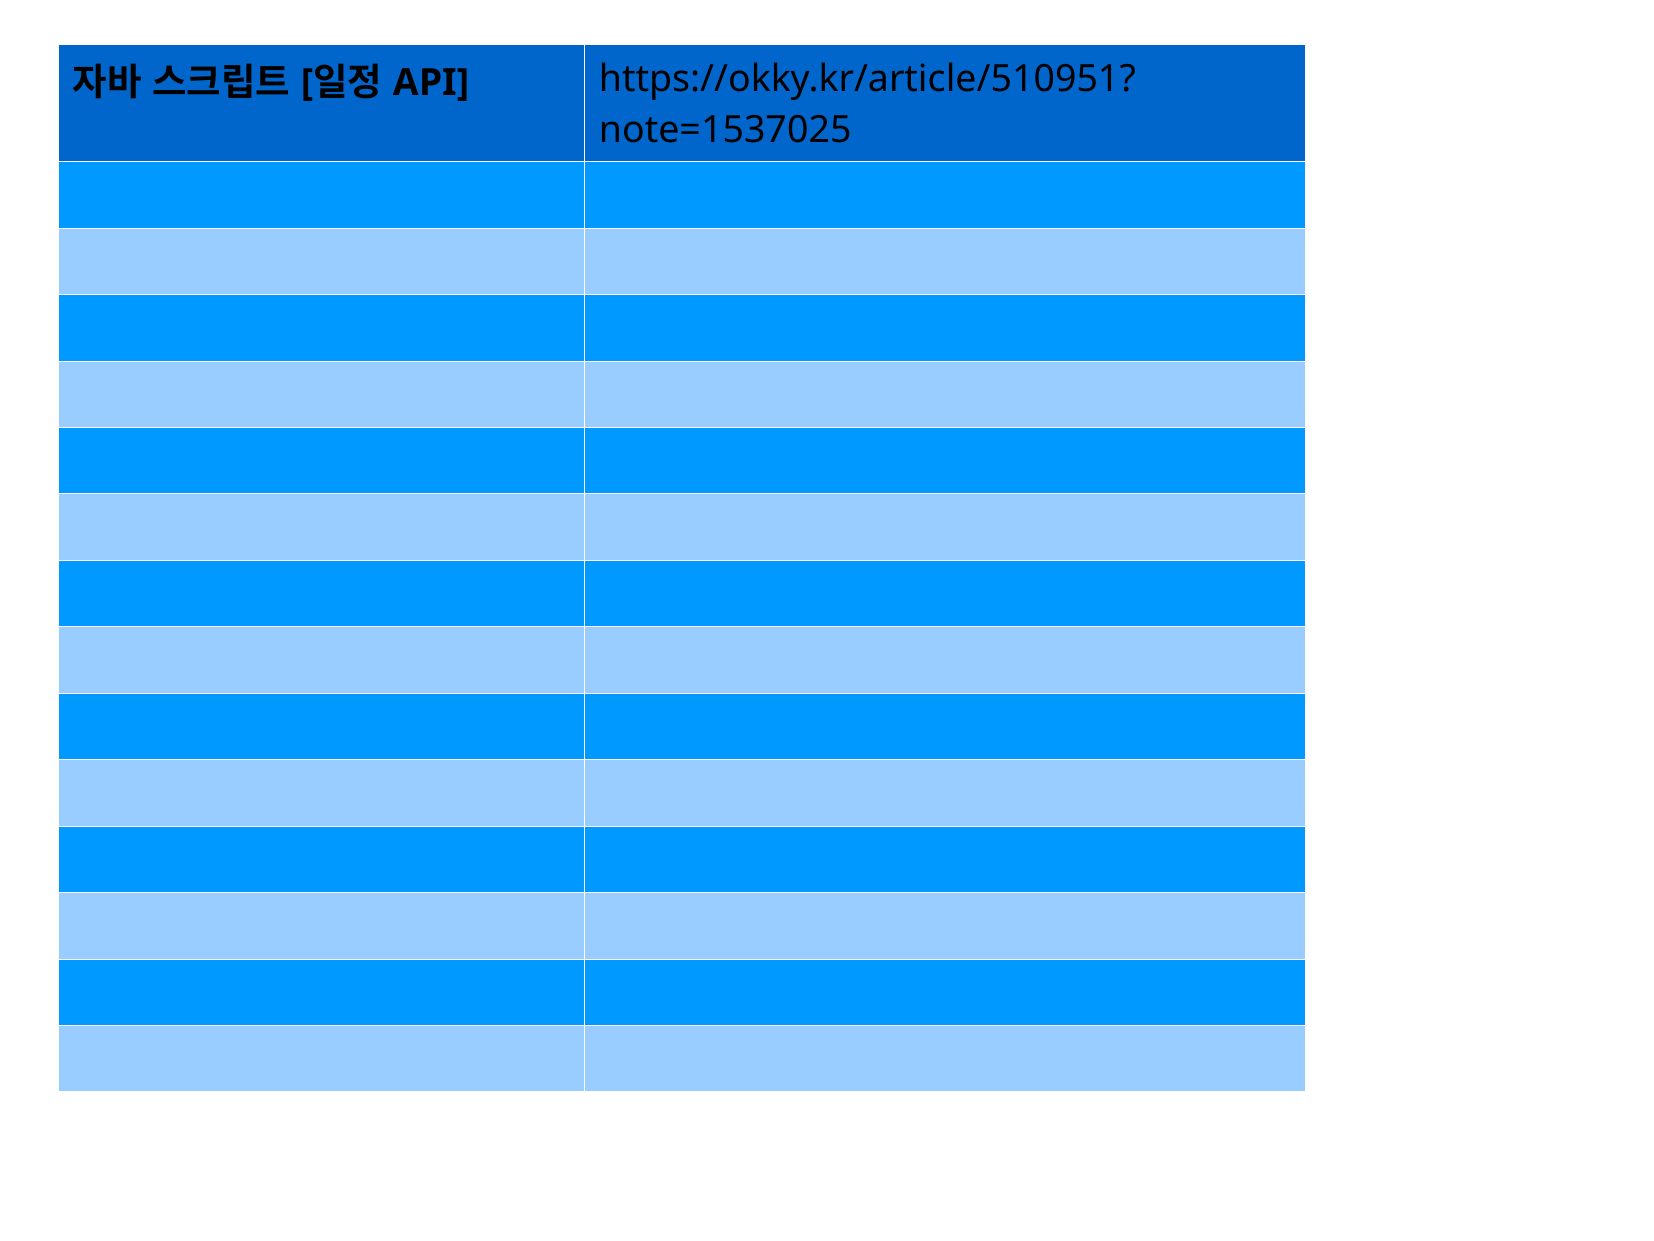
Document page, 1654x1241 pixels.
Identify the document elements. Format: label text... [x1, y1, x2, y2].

table_cell [585, 362, 1305, 427]
table_cell [585, 760, 1305, 826]
table_cell [59, 694, 584, 759]
table_cell [59, 893, 584, 959]
table_cell [585, 229, 1305, 294]
table_cell [59, 760, 584, 826]
table_cell [59, 428, 584, 493]
table_cell [585, 1026, 1305, 1091]
table_cell [585, 827, 1305, 892]
table_cell [59, 162, 584, 228]
table_cell [585, 893, 1305, 959]
table_cell [585, 295, 1305, 361]
table_cell [59, 960, 584, 1025]
table_cell [59, 1026, 584, 1091]
table_cell [59, 627, 584, 693]
table_header https://okky.kr/article/510951?note=1537025 [585, 45, 1305, 161]
table_cell [59, 561, 584, 626]
table_cell [585, 627, 1305, 693]
table_cell [59, 295, 584, 361]
table_cell [585, 561, 1305, 626]
table_header 자바 스크립트 [일정 API] [59, 45, 584, 161]
table_cell [585, 694, 1305, 759]
table_cell [59, 827, 584, 892]
table_cell [59, 229, 584, 294]
table_cell [585, 162, 1305, 228]
table_cell [585, 960, 1305, 1025]
table_cell [59, 494, 584, 560]
table_cell [59, 362, 584, 427]
table_cell [585, 494, 1305, 560]
table_cell [585, 428, 1305, 493]
